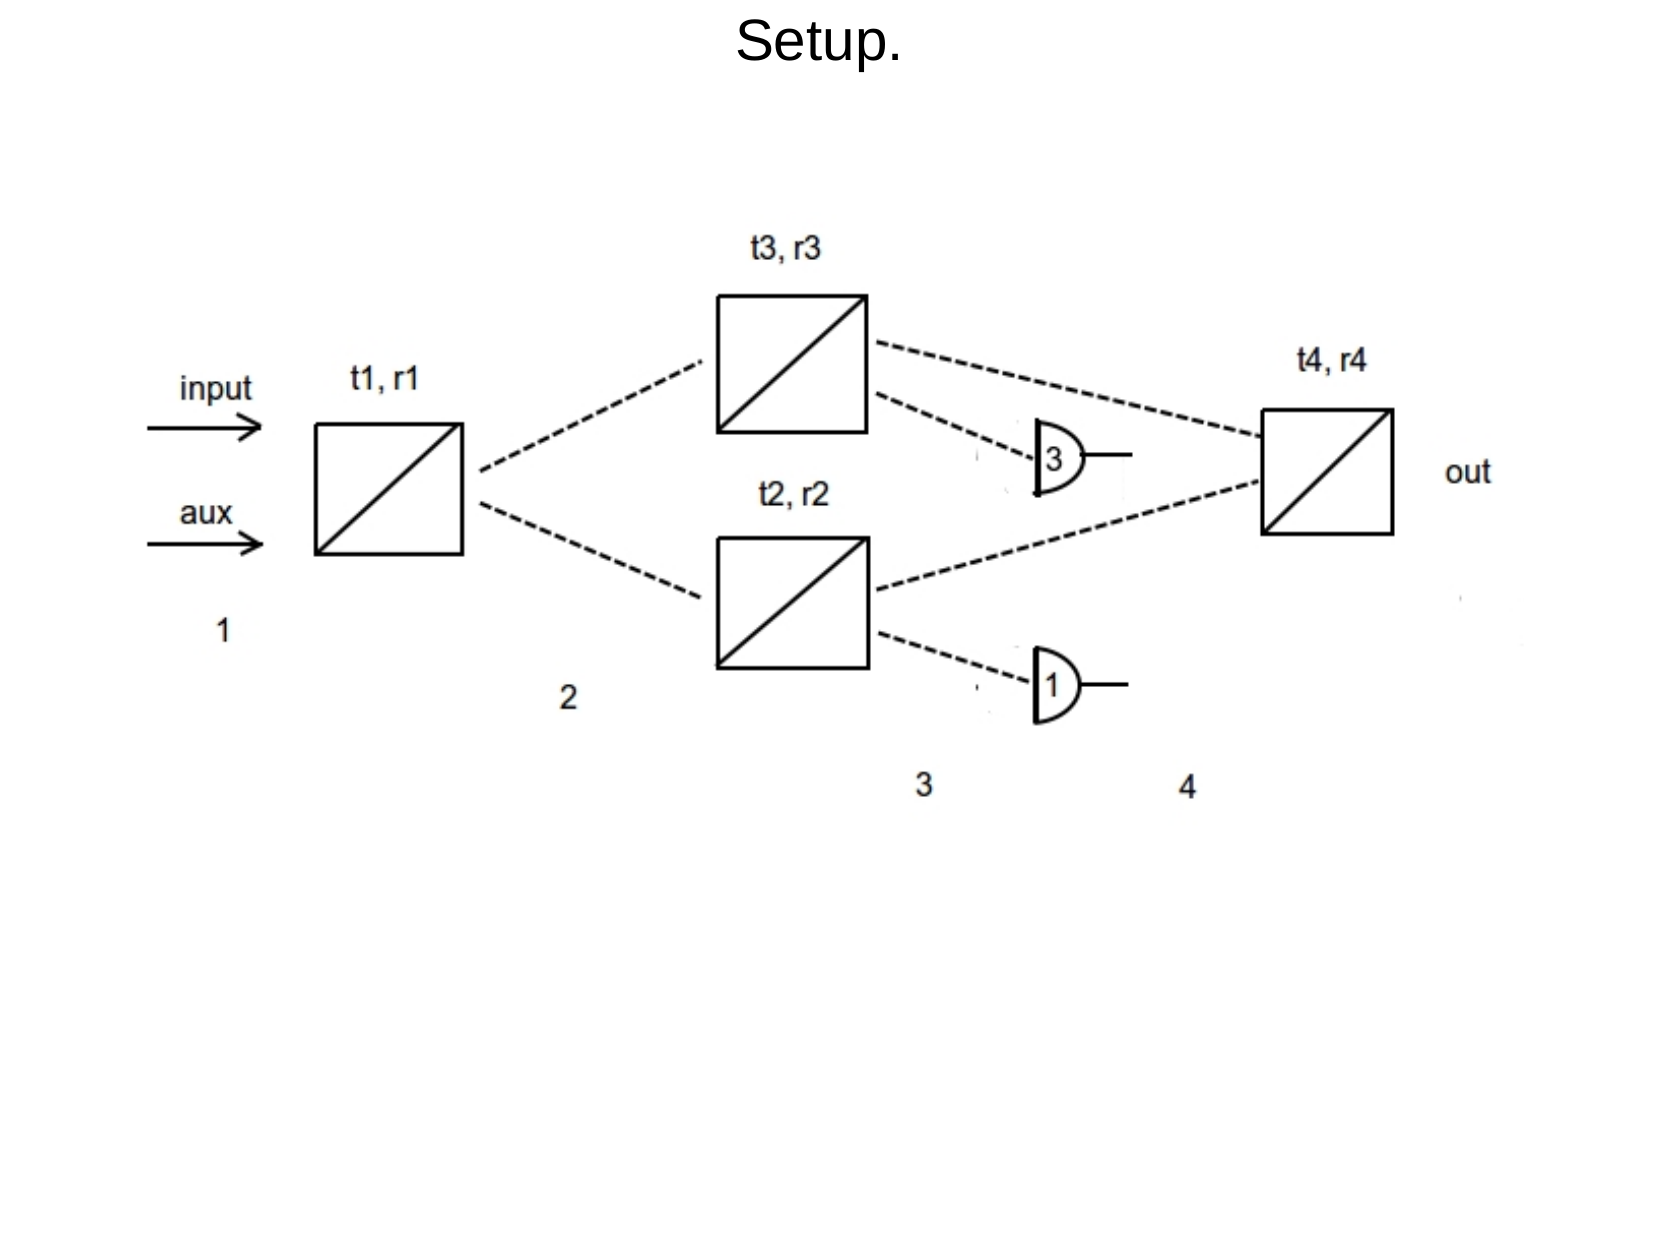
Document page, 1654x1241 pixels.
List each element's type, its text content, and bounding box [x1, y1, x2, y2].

text_box Setup. [720, 0, 957, 83]
picture [141, 212, 1524, 827]
